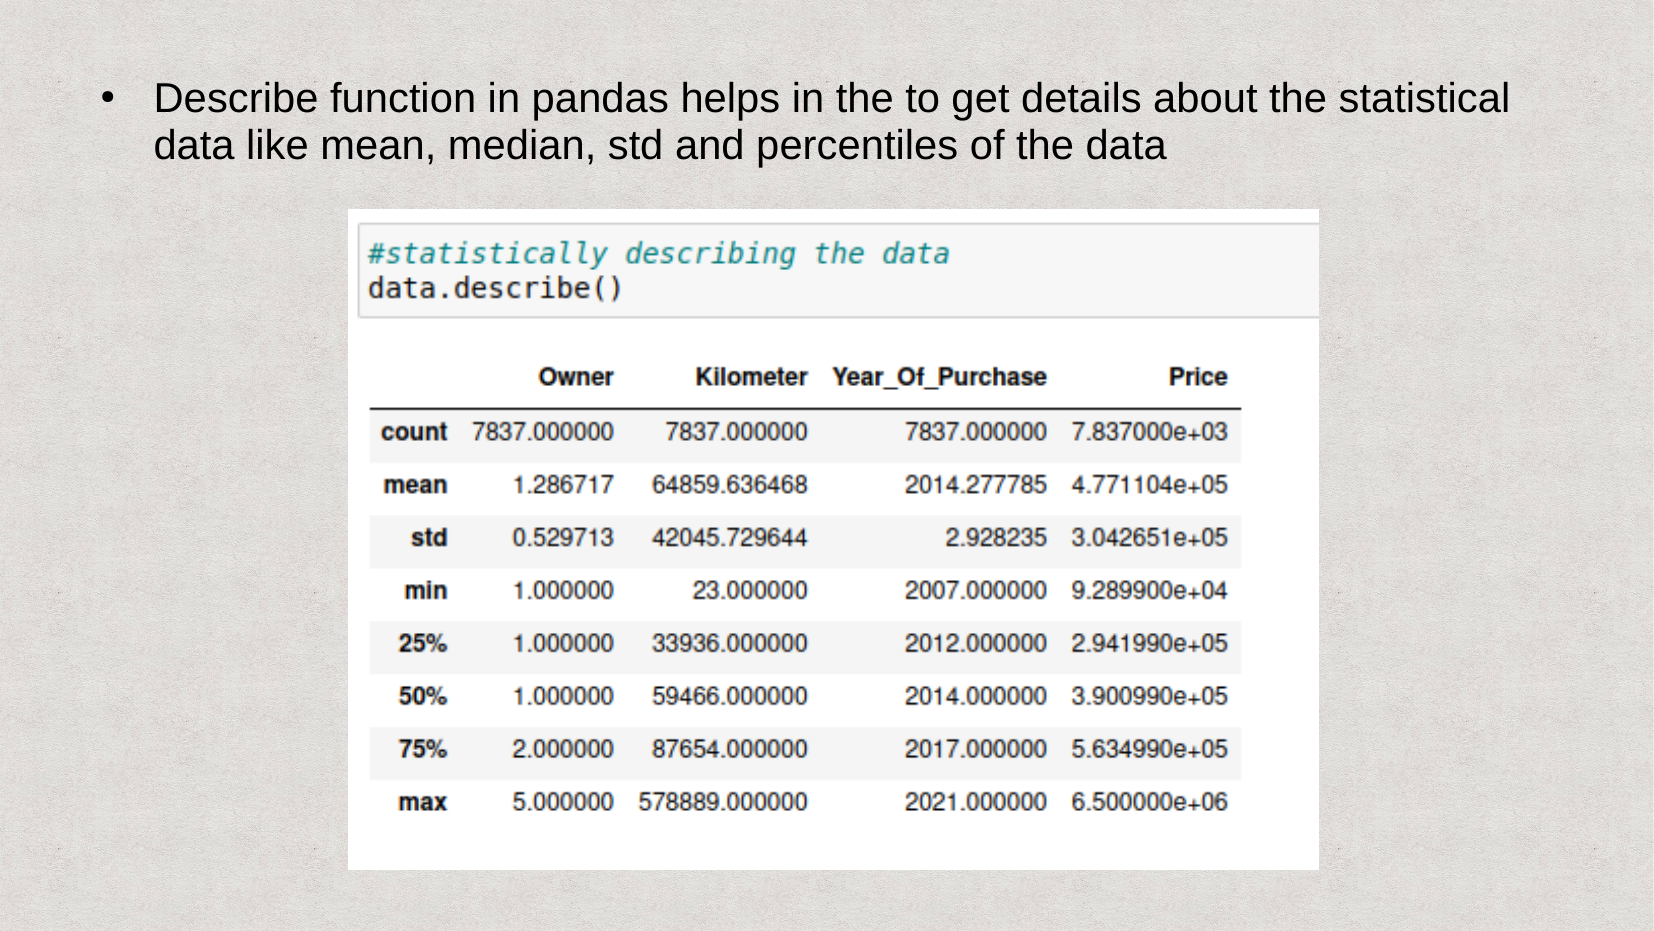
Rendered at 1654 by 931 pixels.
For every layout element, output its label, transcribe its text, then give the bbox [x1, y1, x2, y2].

picture [0, 0, 1654, 931]
list Describe function in pandas helps in the to get details about the statistical data like mean, median, std and percentiles of the data [82, 75, 1571, 841]
